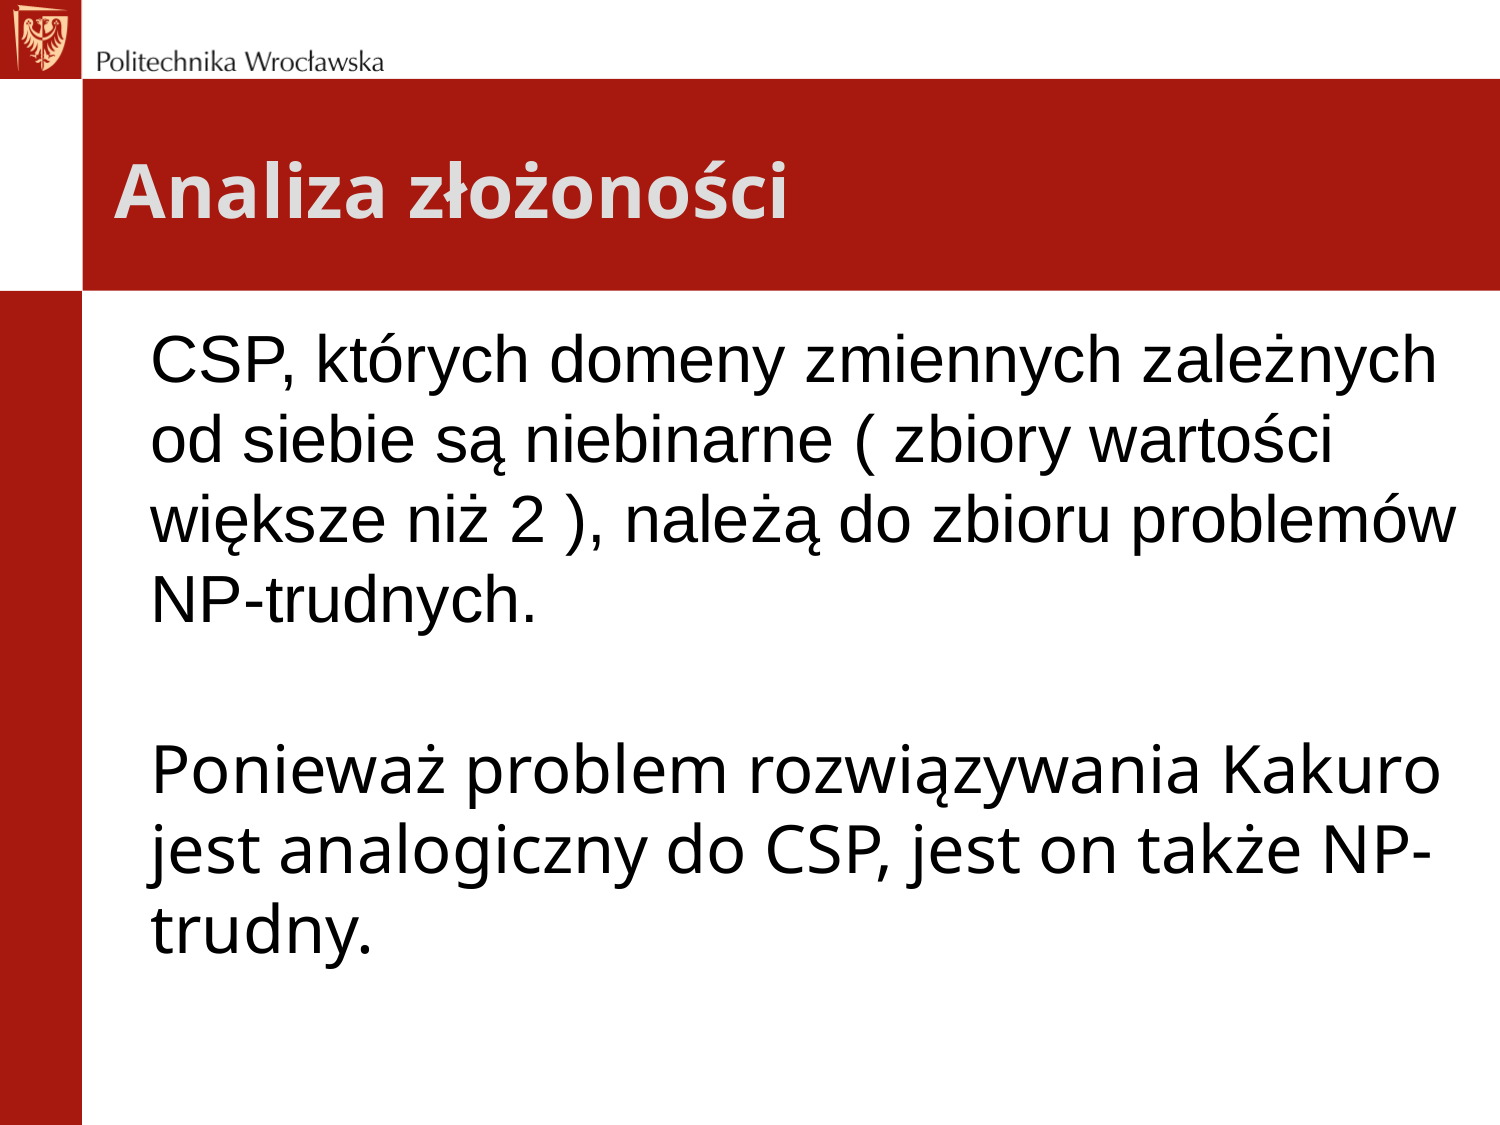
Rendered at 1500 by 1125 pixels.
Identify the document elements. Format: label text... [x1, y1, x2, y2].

text_box CSP, których domeny zmiennych zależnych od siebie są niebinarne ( zbiory wartości większe niż 2 ), należą do zbioru problemów NP-trudnych. Ponieważ problem rozwiązywania Kakuro jest analogiczny do CSP, jest on także NP-trudny. [100, 308, 1483, 1106]
picture [0, 0, 384, 79]
text_box Analiza złożoności [100, 103, 1483, 273]
